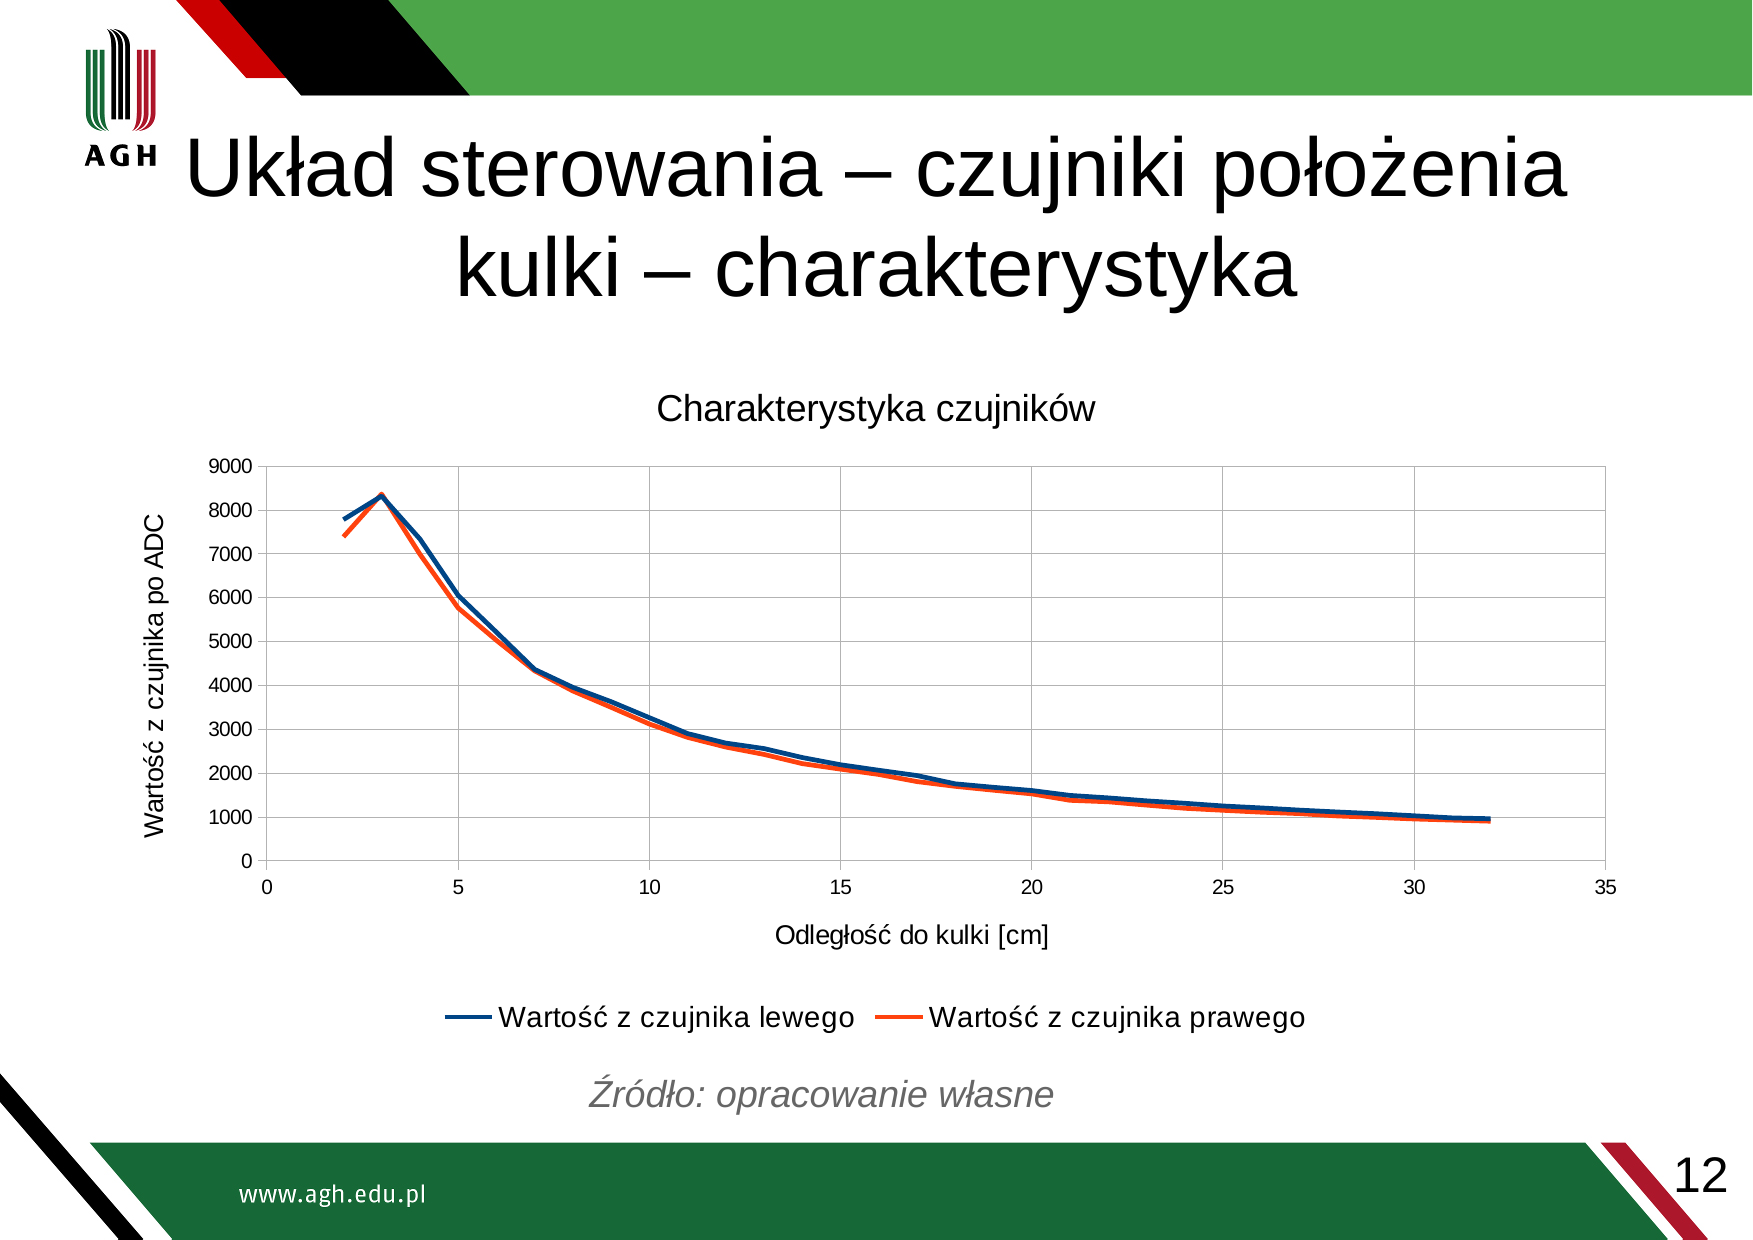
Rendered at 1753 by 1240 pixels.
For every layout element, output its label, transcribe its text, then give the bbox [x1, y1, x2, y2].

title Układ sterowania – czujniki położenia kulki – charakterystyka [131, 105, 1622, 323]
chart [104, 354, 1648, 1040]
text_box Źródło: opracowanie własne [574, 1062, 1179, 1123]
picture [0, 0, 1753, 1240]
